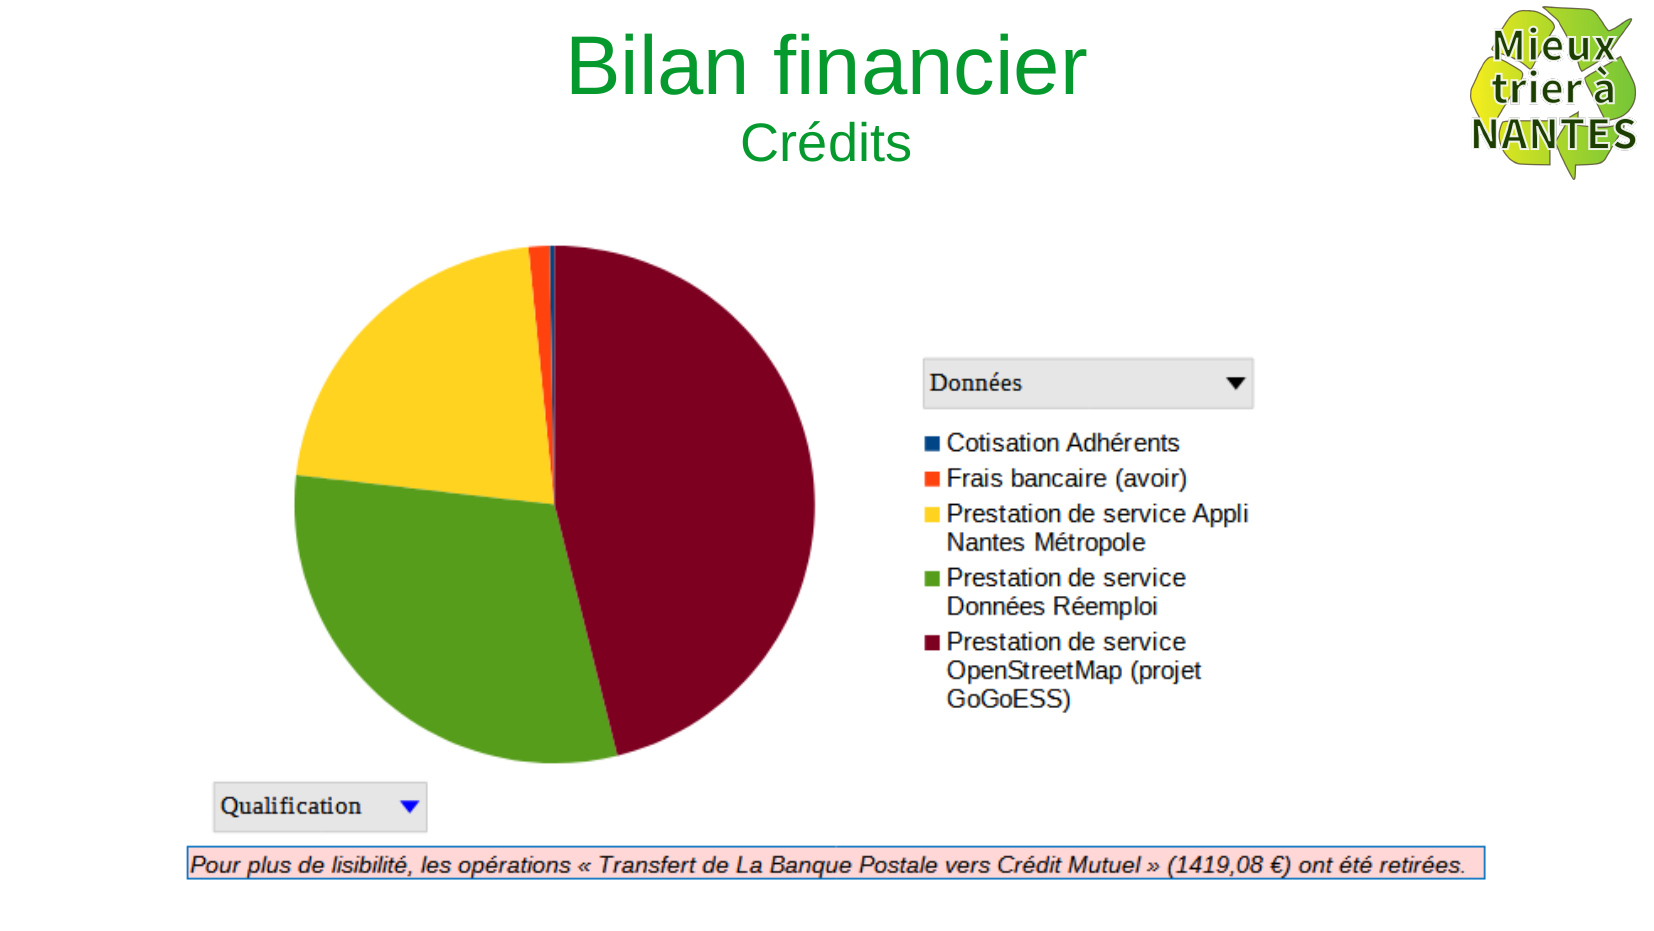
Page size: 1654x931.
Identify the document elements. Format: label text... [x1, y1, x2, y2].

title Bilan financier Crédits [82, 21, 1571, 166]
picture [177, 236, 1496, 890]
picture [1470, 6, 1637, 180]
